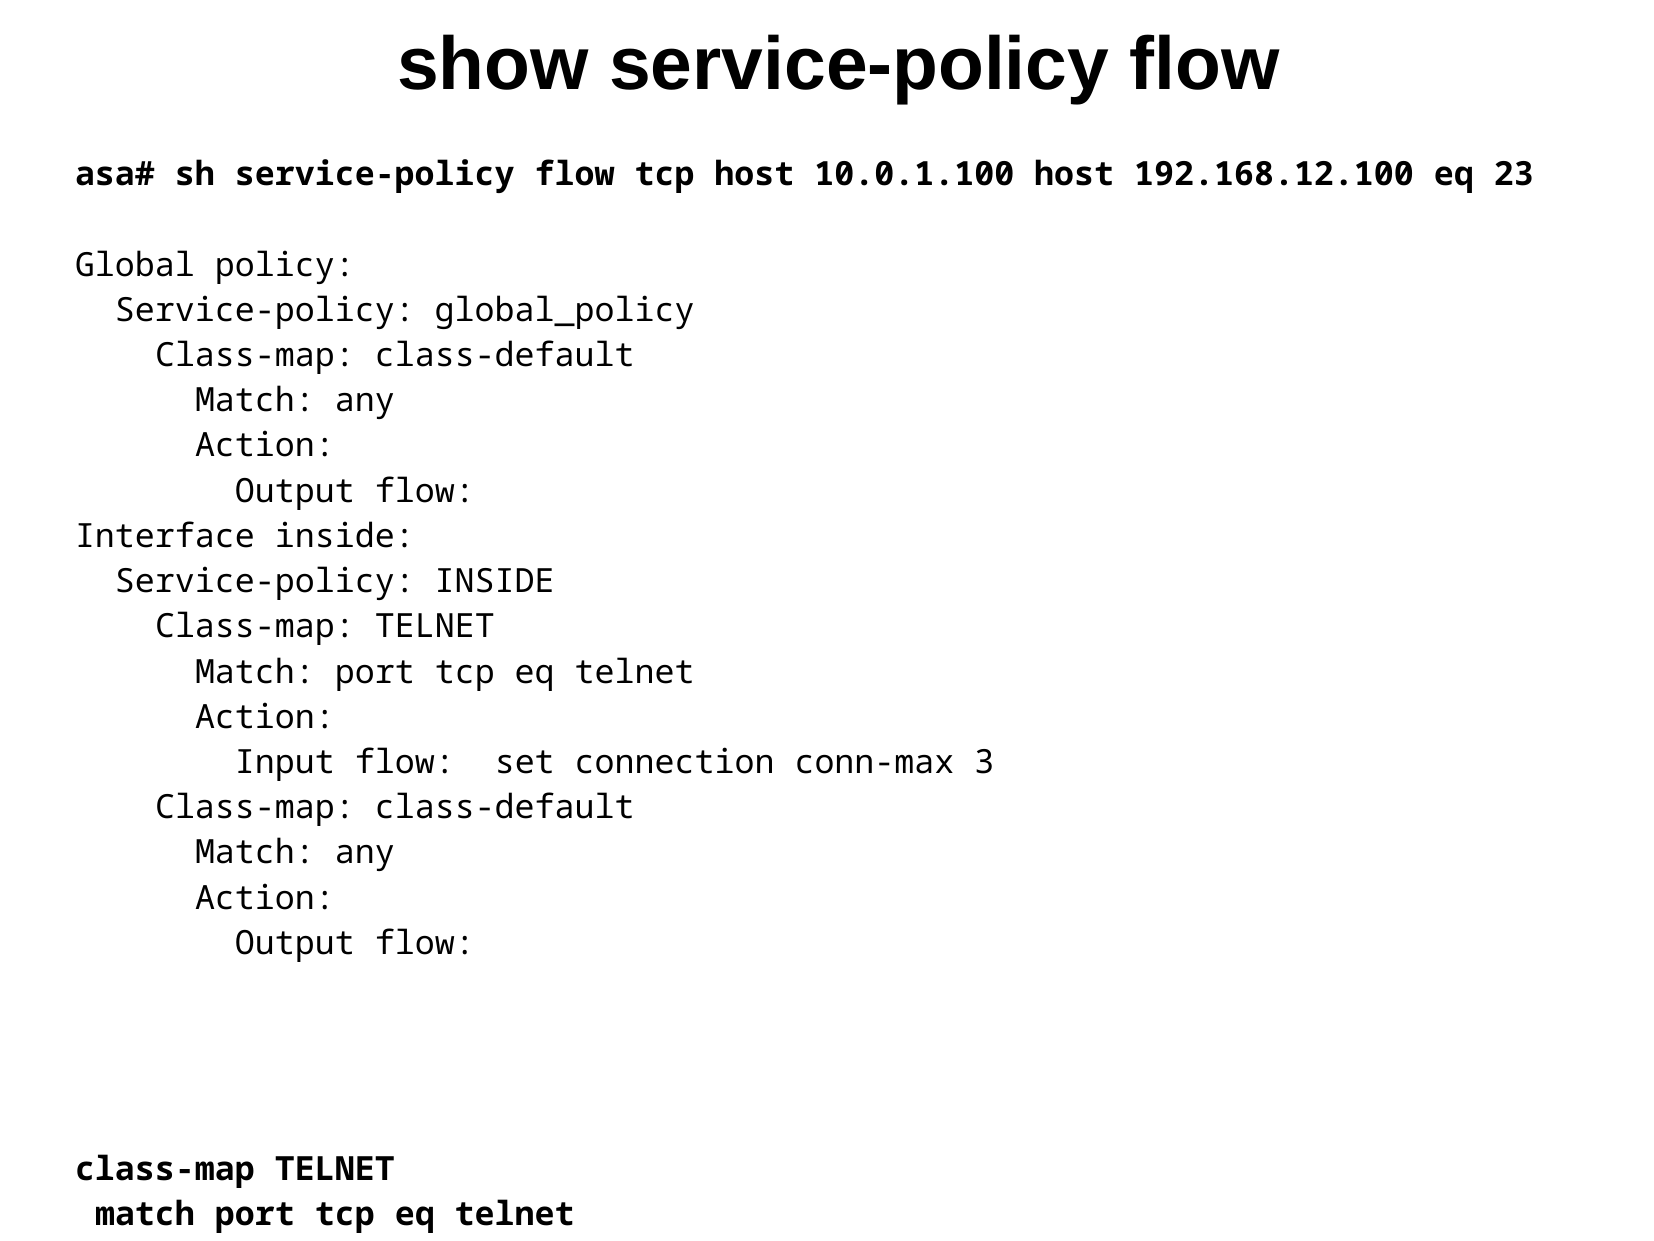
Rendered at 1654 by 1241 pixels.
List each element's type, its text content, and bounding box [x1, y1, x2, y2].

list asa# sh service-policy flow tcp host 10.0.1.100 host 192.168.12.100 eq 23 Global policy: Service-policy: global_policy Class-map: class-default Match: any Action: Output flow: Interface inside: Service-policy: INSIDE Class-map: TELNET Match: port tcp eq telnet Action: Input flow: set connection conn-max 3 Class-map: class-default Match: any Action: Output flow: class-map TELNET match port tcp eq telnet policy-map INSIDE class TELNET set connection conn-max 3 service-policy INSIDE interface inside [75, 150, 1617, 1163]
text_box show service-policy flow [64, 37, 1613, 113]
